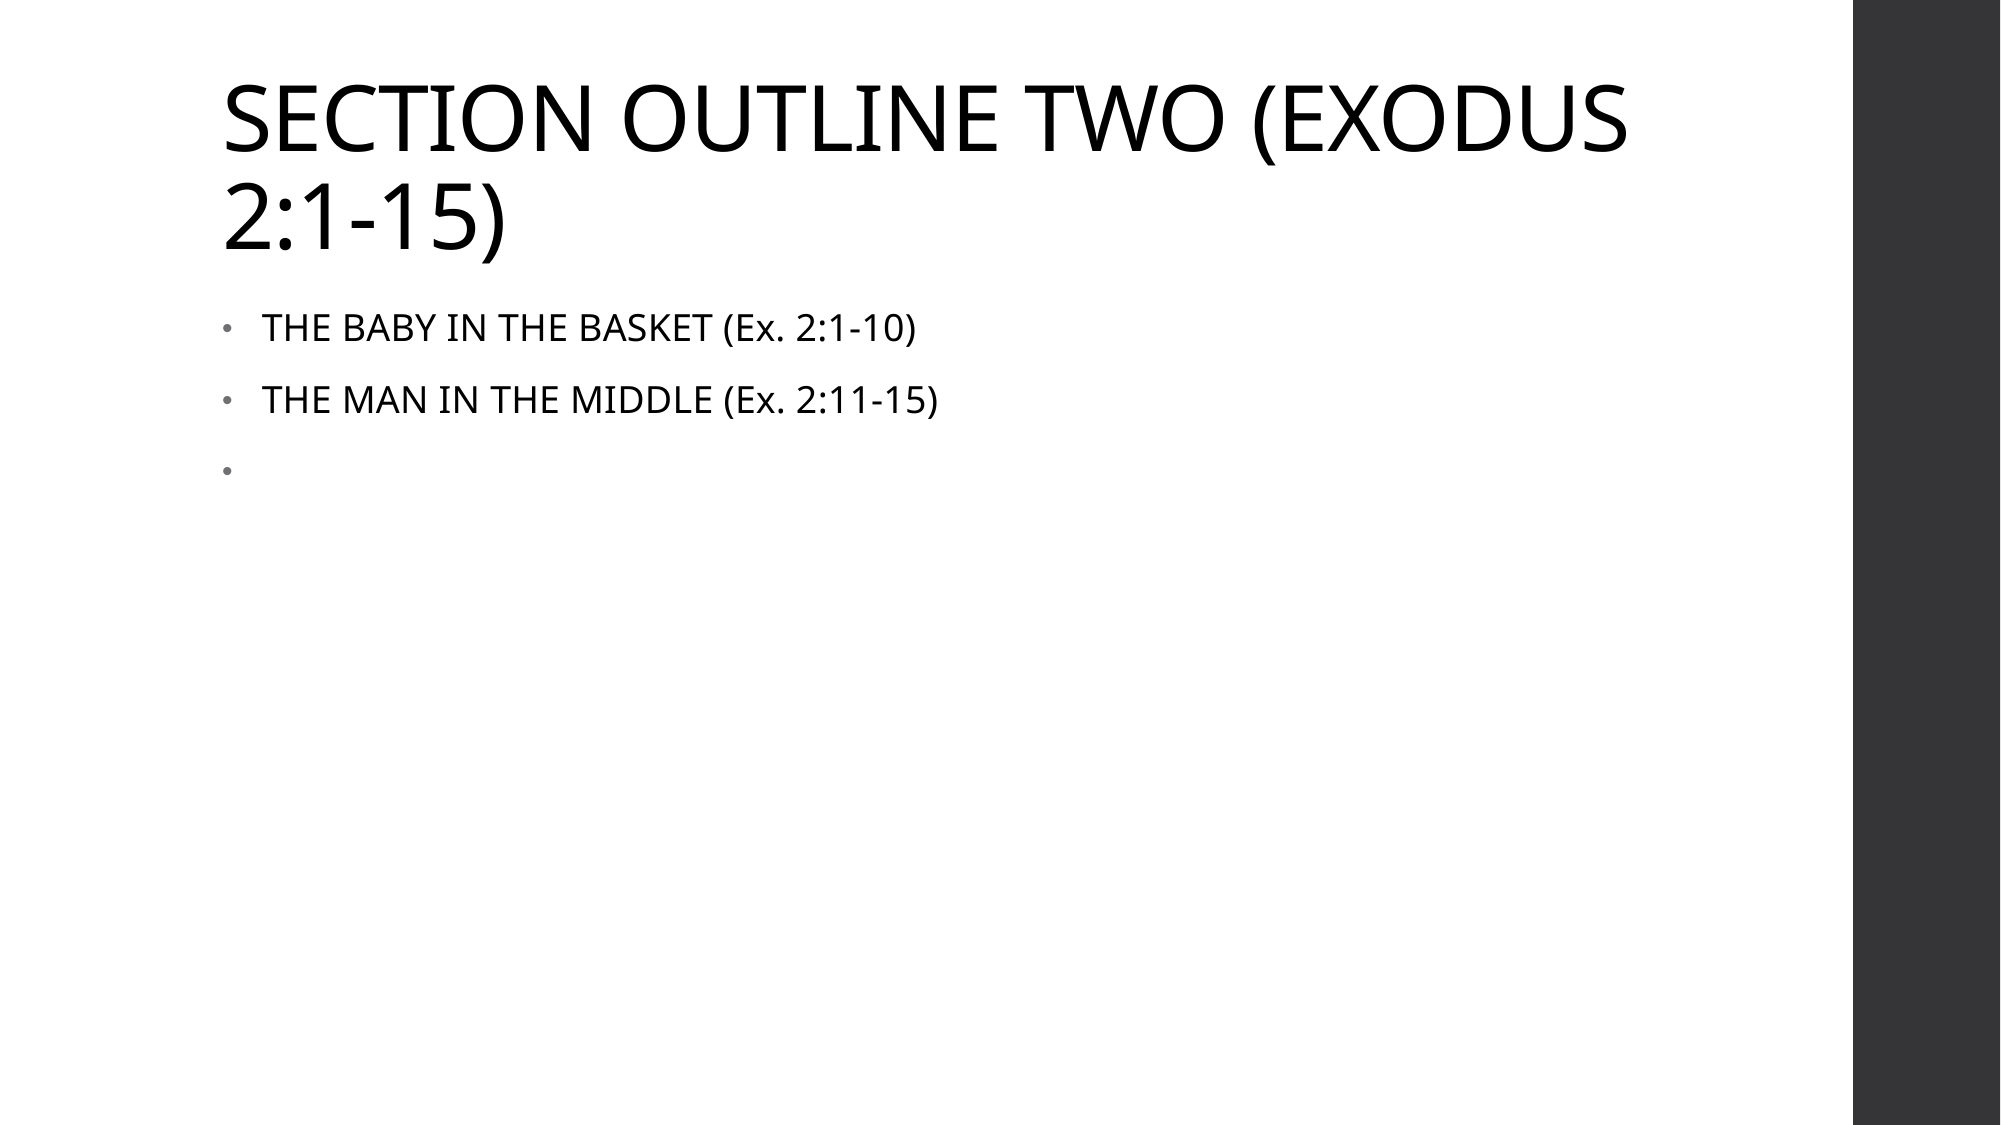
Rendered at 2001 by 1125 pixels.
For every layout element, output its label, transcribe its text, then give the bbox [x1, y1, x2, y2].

title SECTION OUTLINE TWO (EXODUS 2:1-15) [206, 60, 1797, 278]
list THE BABY IN THE BASKET (Ex. 2:1-10) THE MAN IN THE MIDDLE (Ex. 2:11-15) [206, 299, 1617, 1014]
